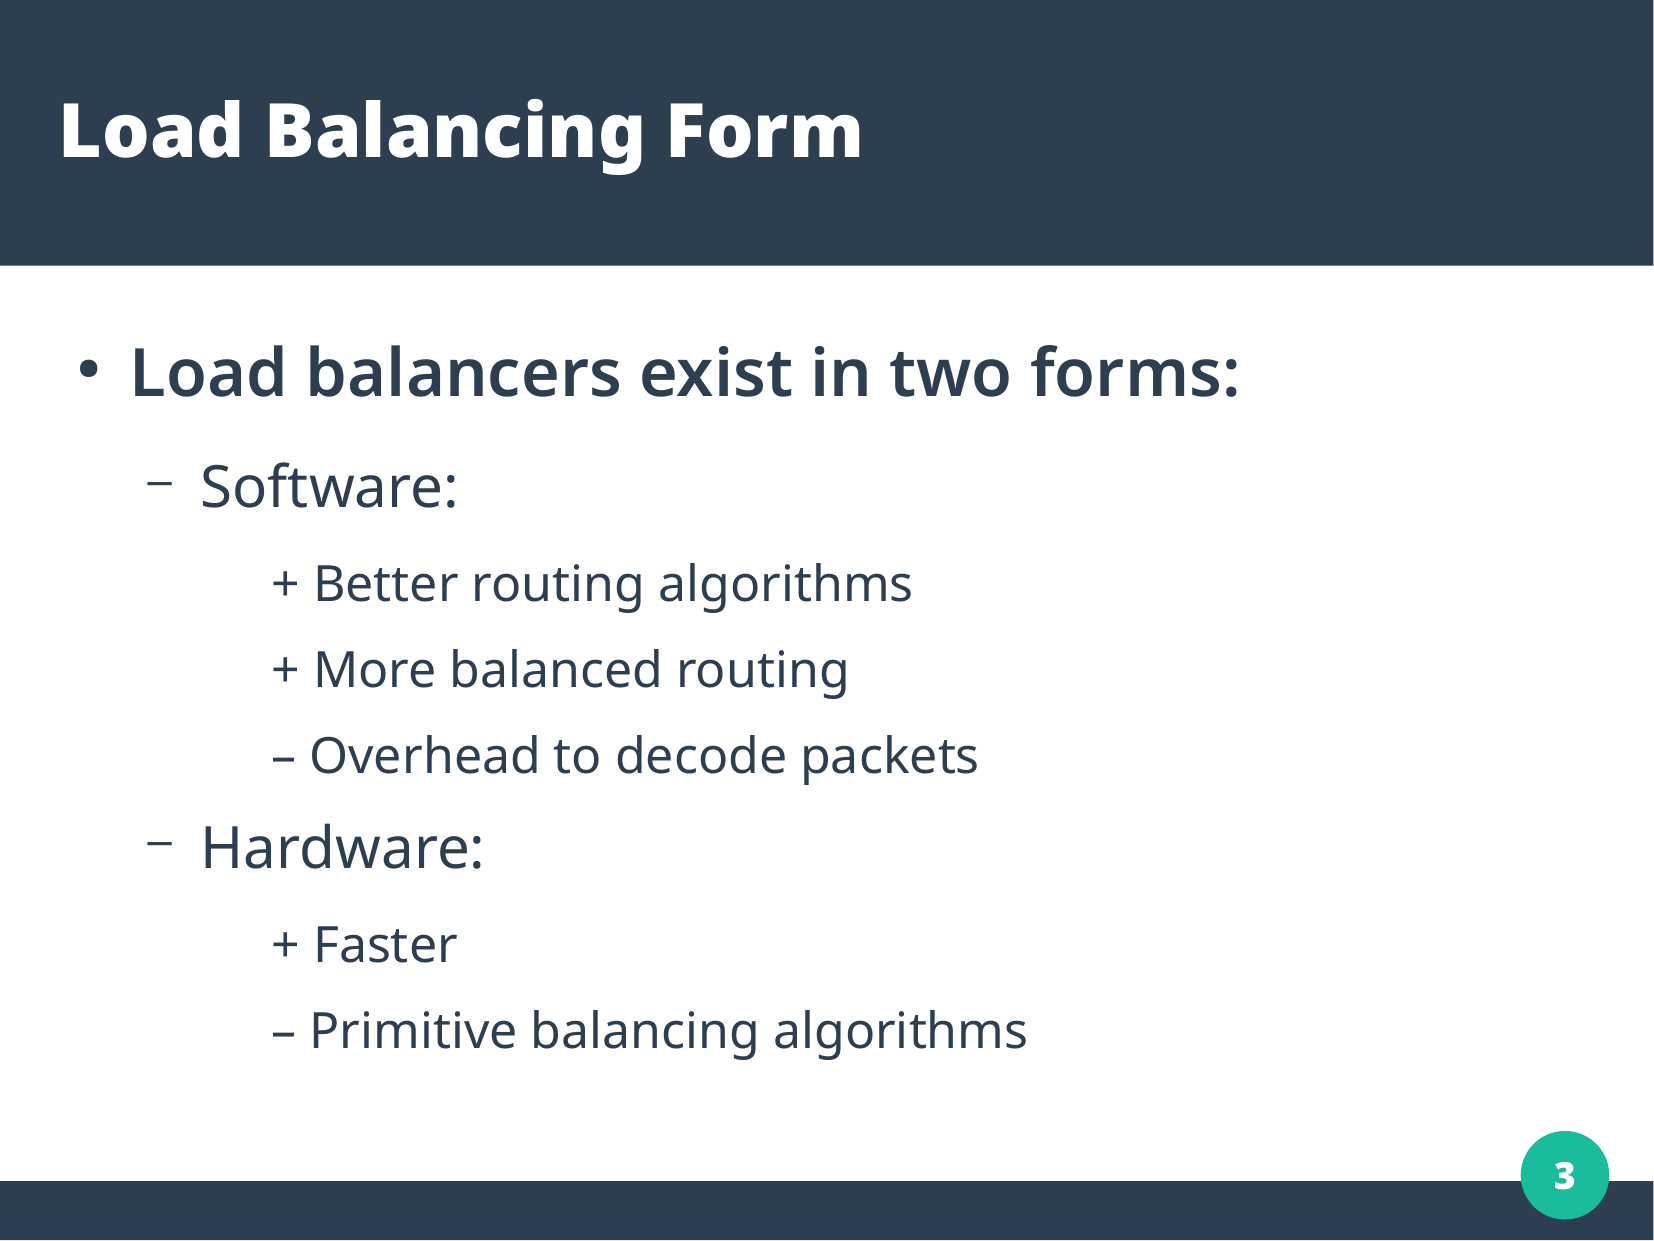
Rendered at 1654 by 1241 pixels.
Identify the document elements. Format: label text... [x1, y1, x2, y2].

list Load balancers exist in two forms: Software: + Better routing algorithms + More balanced routing – Overhead to decode packets Hardware: + Faster – Primitive balancing algorithms [59, 324, 1595, 1152]
title Load Balancing Form [59, 49, 1595, 207]
